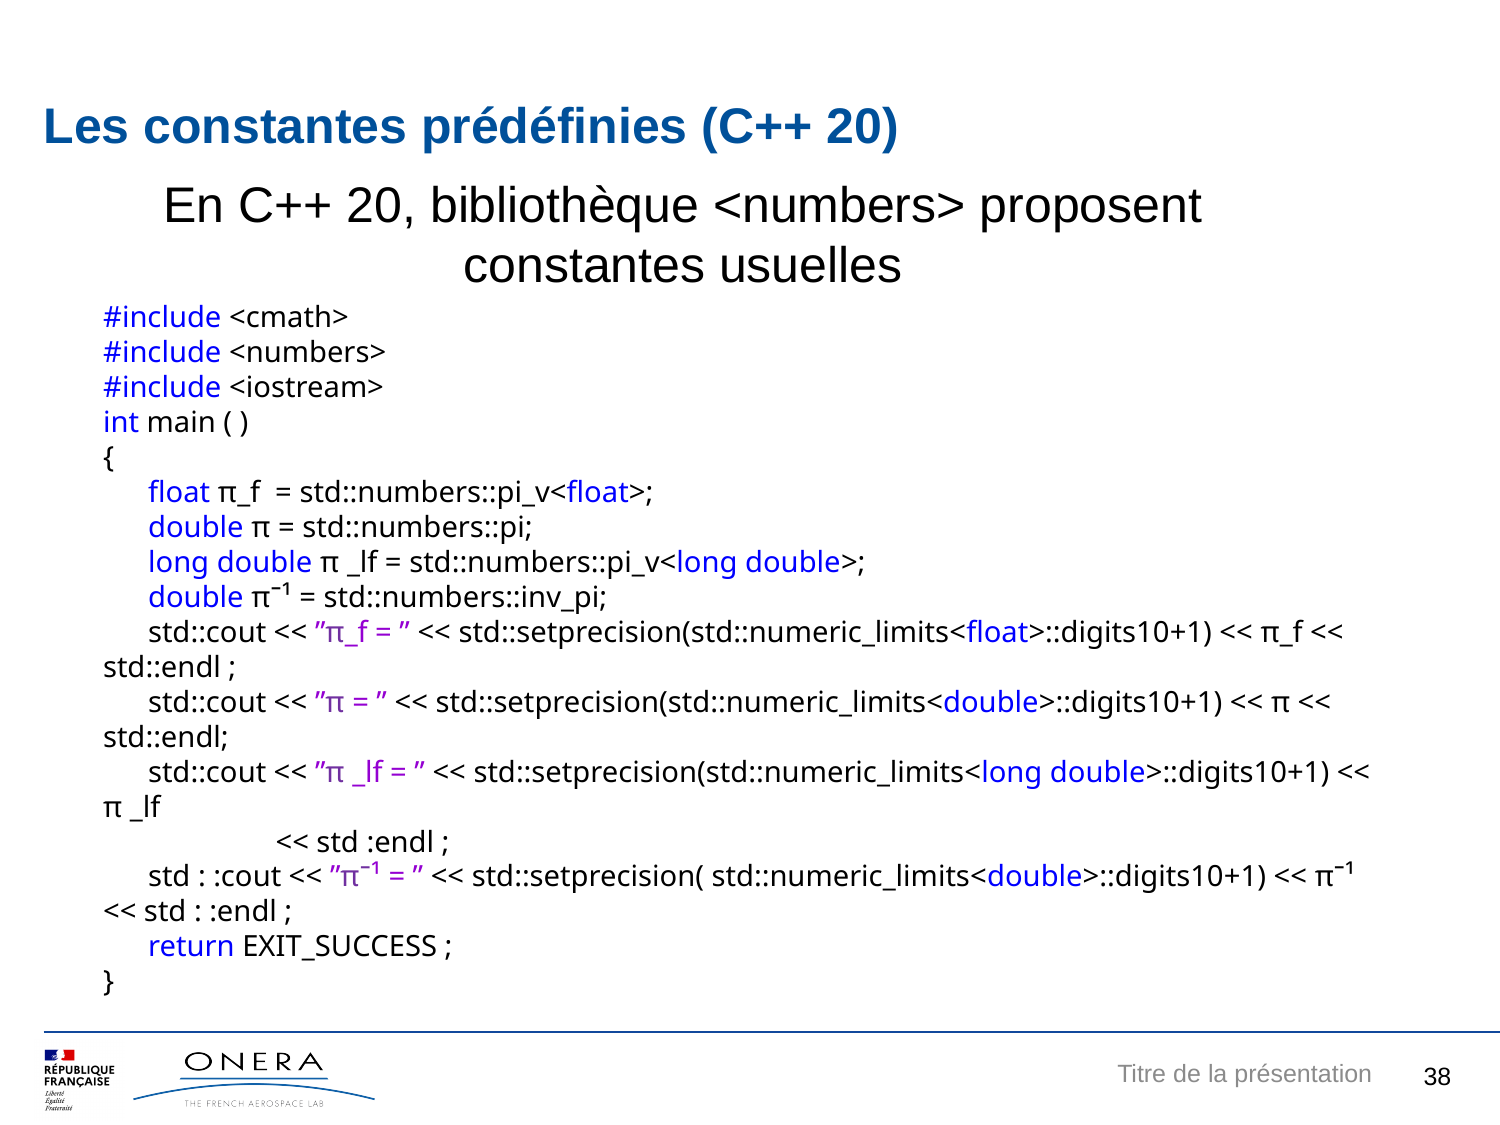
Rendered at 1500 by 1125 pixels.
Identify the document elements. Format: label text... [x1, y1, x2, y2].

text_box Les constantes prédéfinies (C++ 20) [43, 39, 1486, 208]
text_box Titre de la présentation [466, 1042, 1388, 1103]
picture [133, 1052, 375, 1107]
text_box En C++ 20, bibliothèque <numbers> proposent constantes usuelles [45, 172, 1321, 303]
text_box <numéro> [1374, 1025, 1500, 1125]
picture [34, 1039, 125, 1121]
text_box #include <cmath> #include <numbers> #include <iostream> int main ( ) { float π_f = std::numbers::pi_v<float>; double π = std::numbers::pi; long double π _lf = std::numbers::pi_v<long double>; double πˉ¹ = std::numbers::inv_pi; std::cout << ”π_f = ” << std::setprecision(std::numeric_limits<float>::digits10+1) << π_f << std::endl ; std::cout << ”π = ” << std::setprecision(std::numeric_limits<double>::digits10+1) << π << std::endl; std::cout << ”π _lf = ” << std::setprecision(std::numeric_limits<long double>::digits10+1) << π _lf << std :endl ; std : :cout << ”πˉ¹ = ” << std::setprecision( std::numeric_limits<double>::digits10+1) << πˉ¹ << std : :endl ; return EXIT_SUCCESS ; } [88, 291, 1400, 1006]
